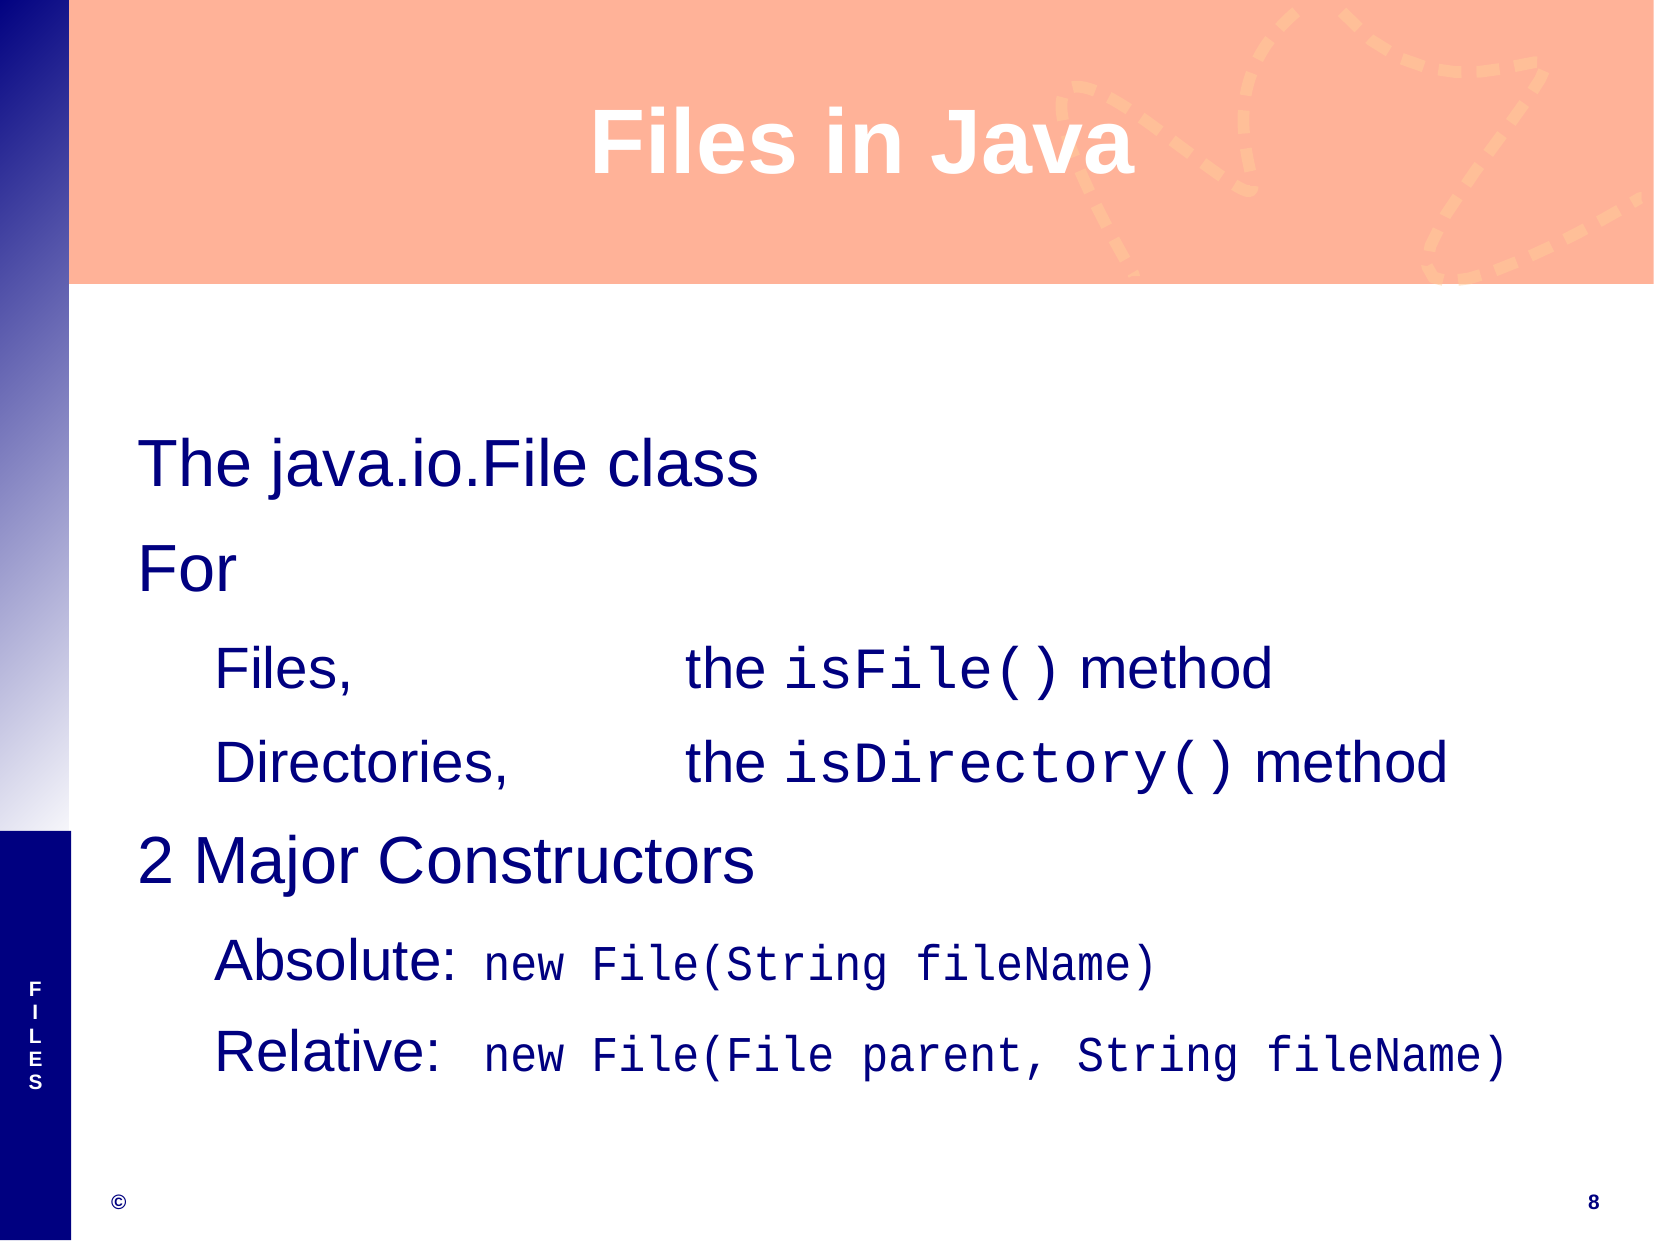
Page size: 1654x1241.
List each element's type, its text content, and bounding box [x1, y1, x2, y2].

title Files in Java [70, 37, 1654, 246]
text_box F I L E S [0, 830, 71, 1241]
list The java.io.File class For Files, the isFile() method Directories, the isDirectory() method 2 Major Constructors Absolute: new File(String fileName) Relative: new File(File parent, String fileName) [130, 425, 1594, 1087]
